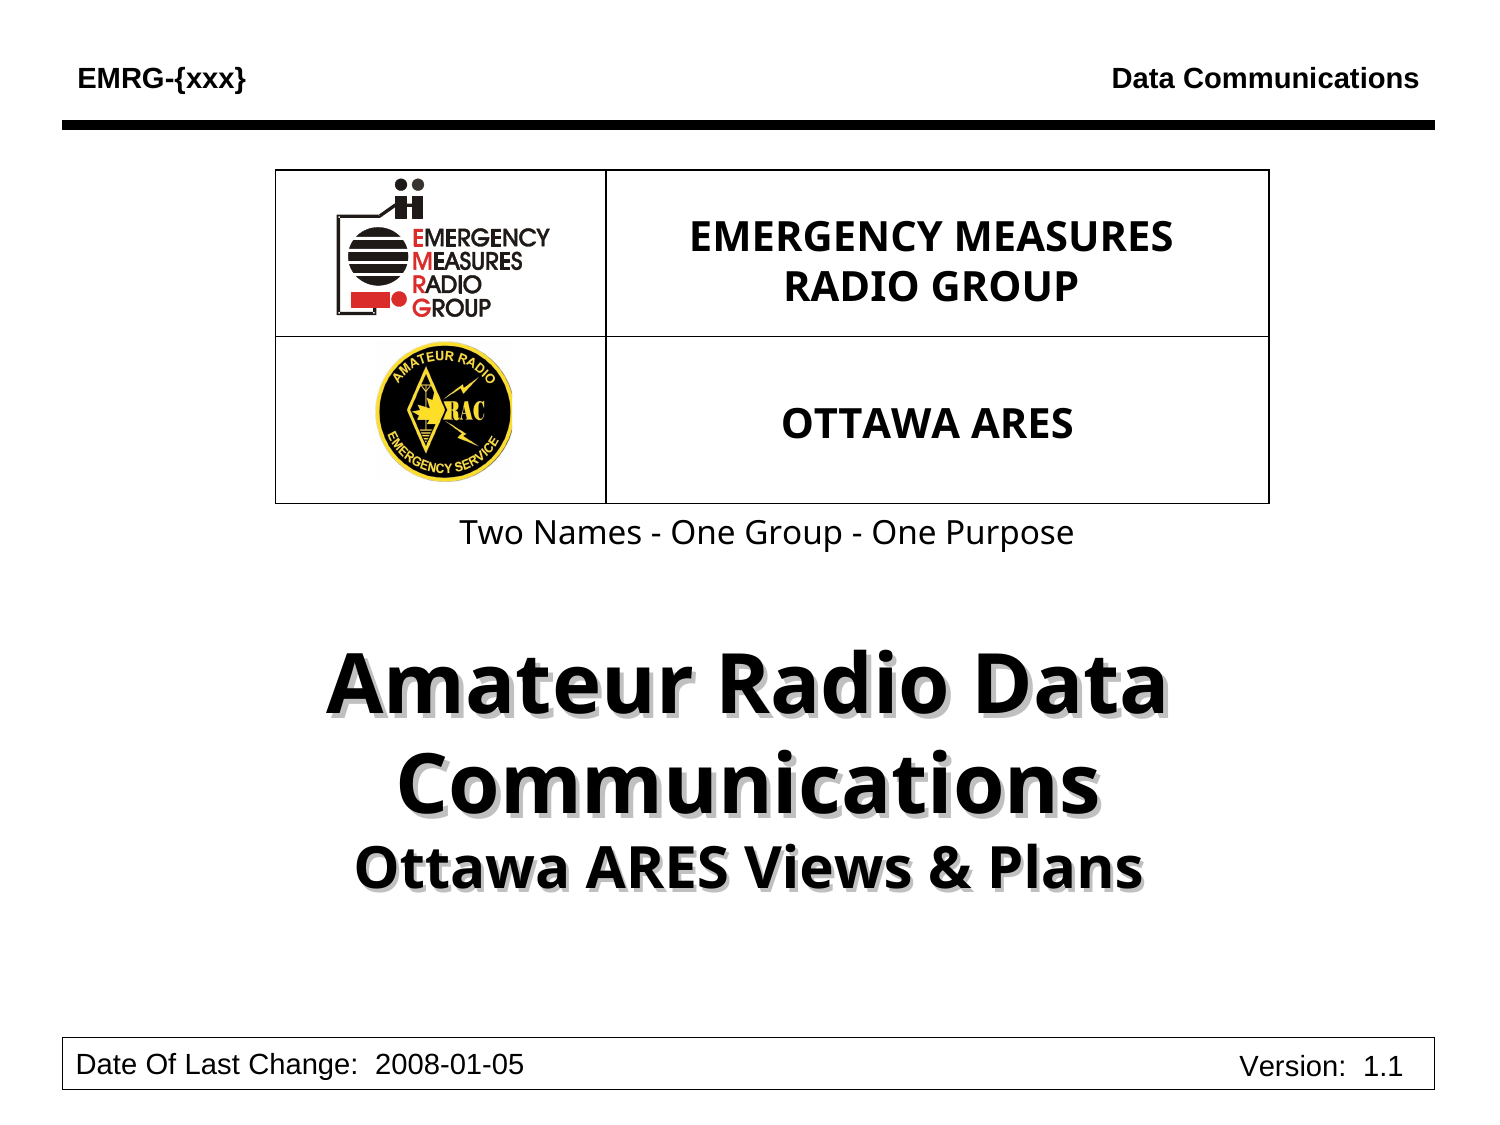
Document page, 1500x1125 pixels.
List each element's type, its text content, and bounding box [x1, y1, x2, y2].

text_box Two Names - One Group - One Purpose [444, 503, 1091, 559]
text_box OTTAWA ARES [766, 388, 1089, 455]
text_box EMERGENCY MEASURES RADIO GROUP [637, 201, 1226, 318]
chart [375, 341, 513, 482]
text_box Version: 1.1 [1224, 1039, 1420, 1090]
picture [336, 178, 550, 317]
text_box Date Of Last Change: 2008-01-05 [60, 1037, 541, 1089]
text_box Data Communications [912, 51, 1435, 103]
text_box Amateur Radio Data Communications Ottawa ARES Views & Plans [62, 622, 1435, 909]
text_box EMRG-{xxx} [62, 51, 313, 103]
